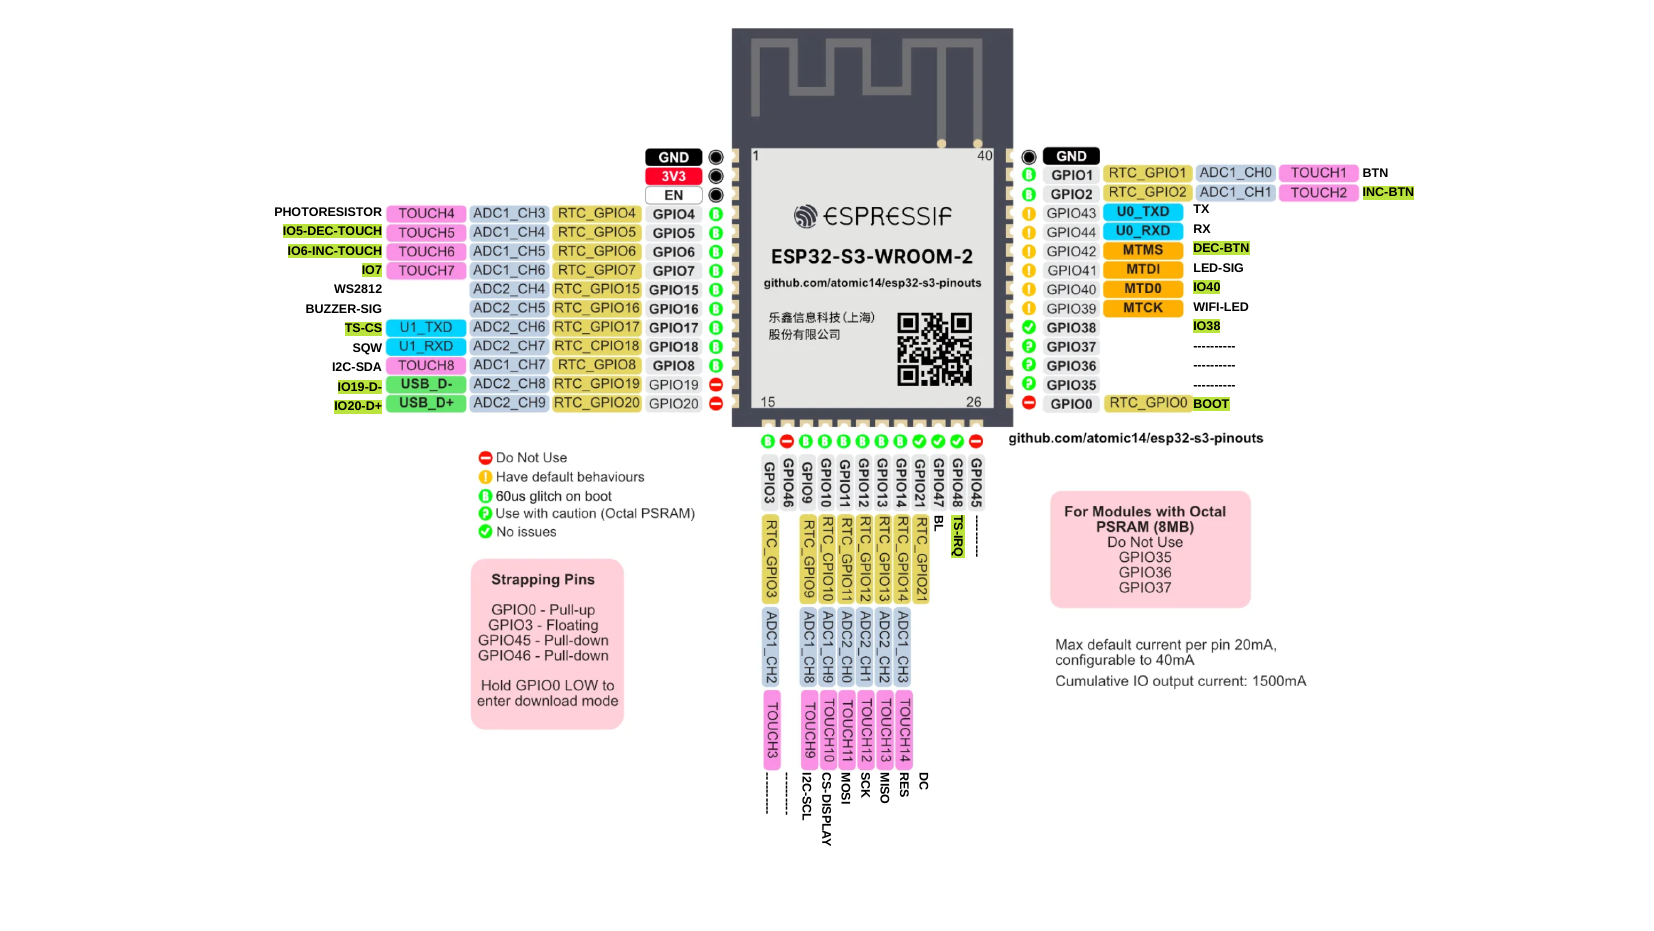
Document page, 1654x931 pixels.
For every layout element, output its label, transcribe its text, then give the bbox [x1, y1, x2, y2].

text_box PHOTORESISTOR IO5-DEC-TOUCH IO6-INC-TOUCH IO7 WS2812 BUZZER-SIG TS-CS SQW I2C-SDA IO19-D- IO20-D+ [197, 191, 397, 422]
text_box DC RES MISO SCK MOSI CS-DISPLAY I2C-SCL ---------- ---------- [750, 757, 944, 901]
text_box ---------- TS-IRQ BL [922, 500, 998, 643]
picture [332, 5, 1388, 794]
text_box TX RX DEC-BTN LED-SIG IO40 WIFI-LED IO38 ---------- ---------- ---------- BOOT [1178, 189, 1313, 419]
text_box BTN INC-BTN [1347, 153, 1482, 208]
